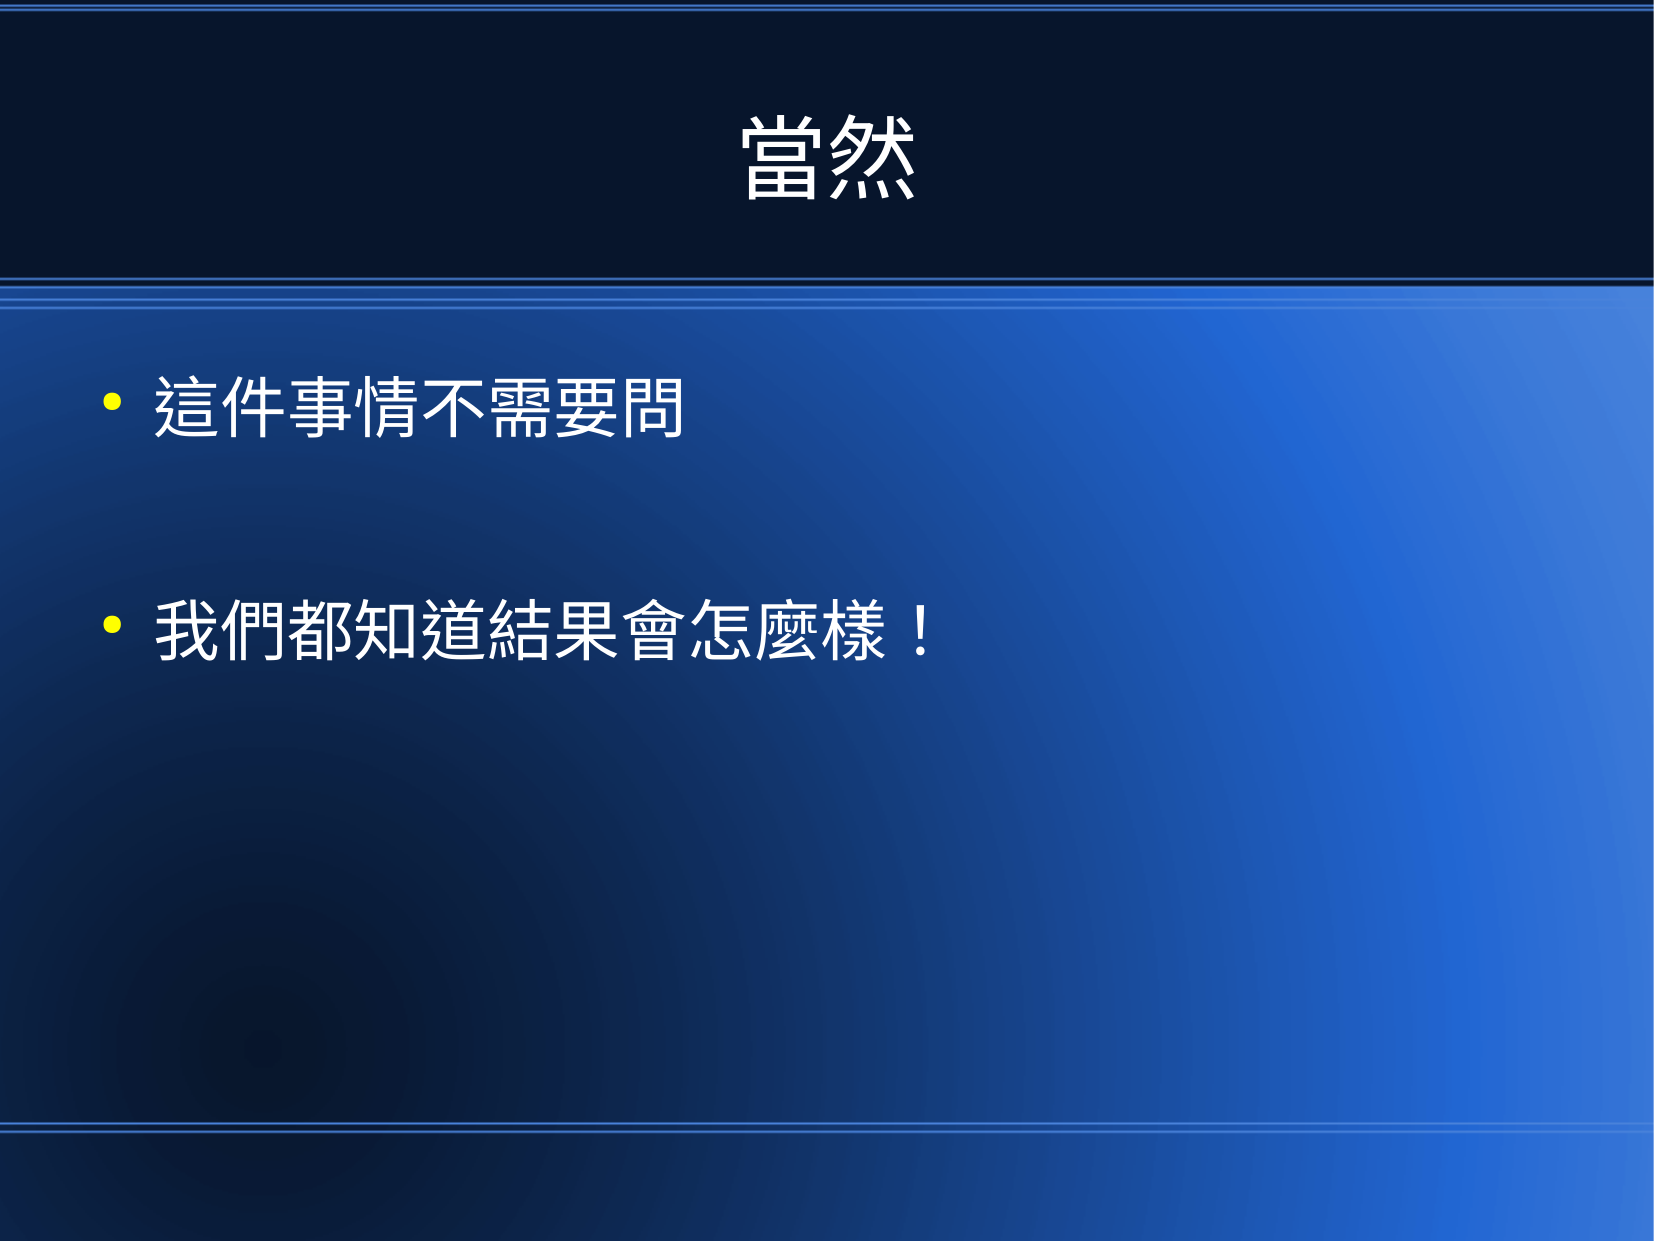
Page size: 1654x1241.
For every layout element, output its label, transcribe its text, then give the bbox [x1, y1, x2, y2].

title 當然 [82, 49, 1571, 257]
picture [0, 0, 1654, 1241]
list 這件事情不需要問 我們都知道結果會怎麼樣！ [82, 355, 1571, 1075]
